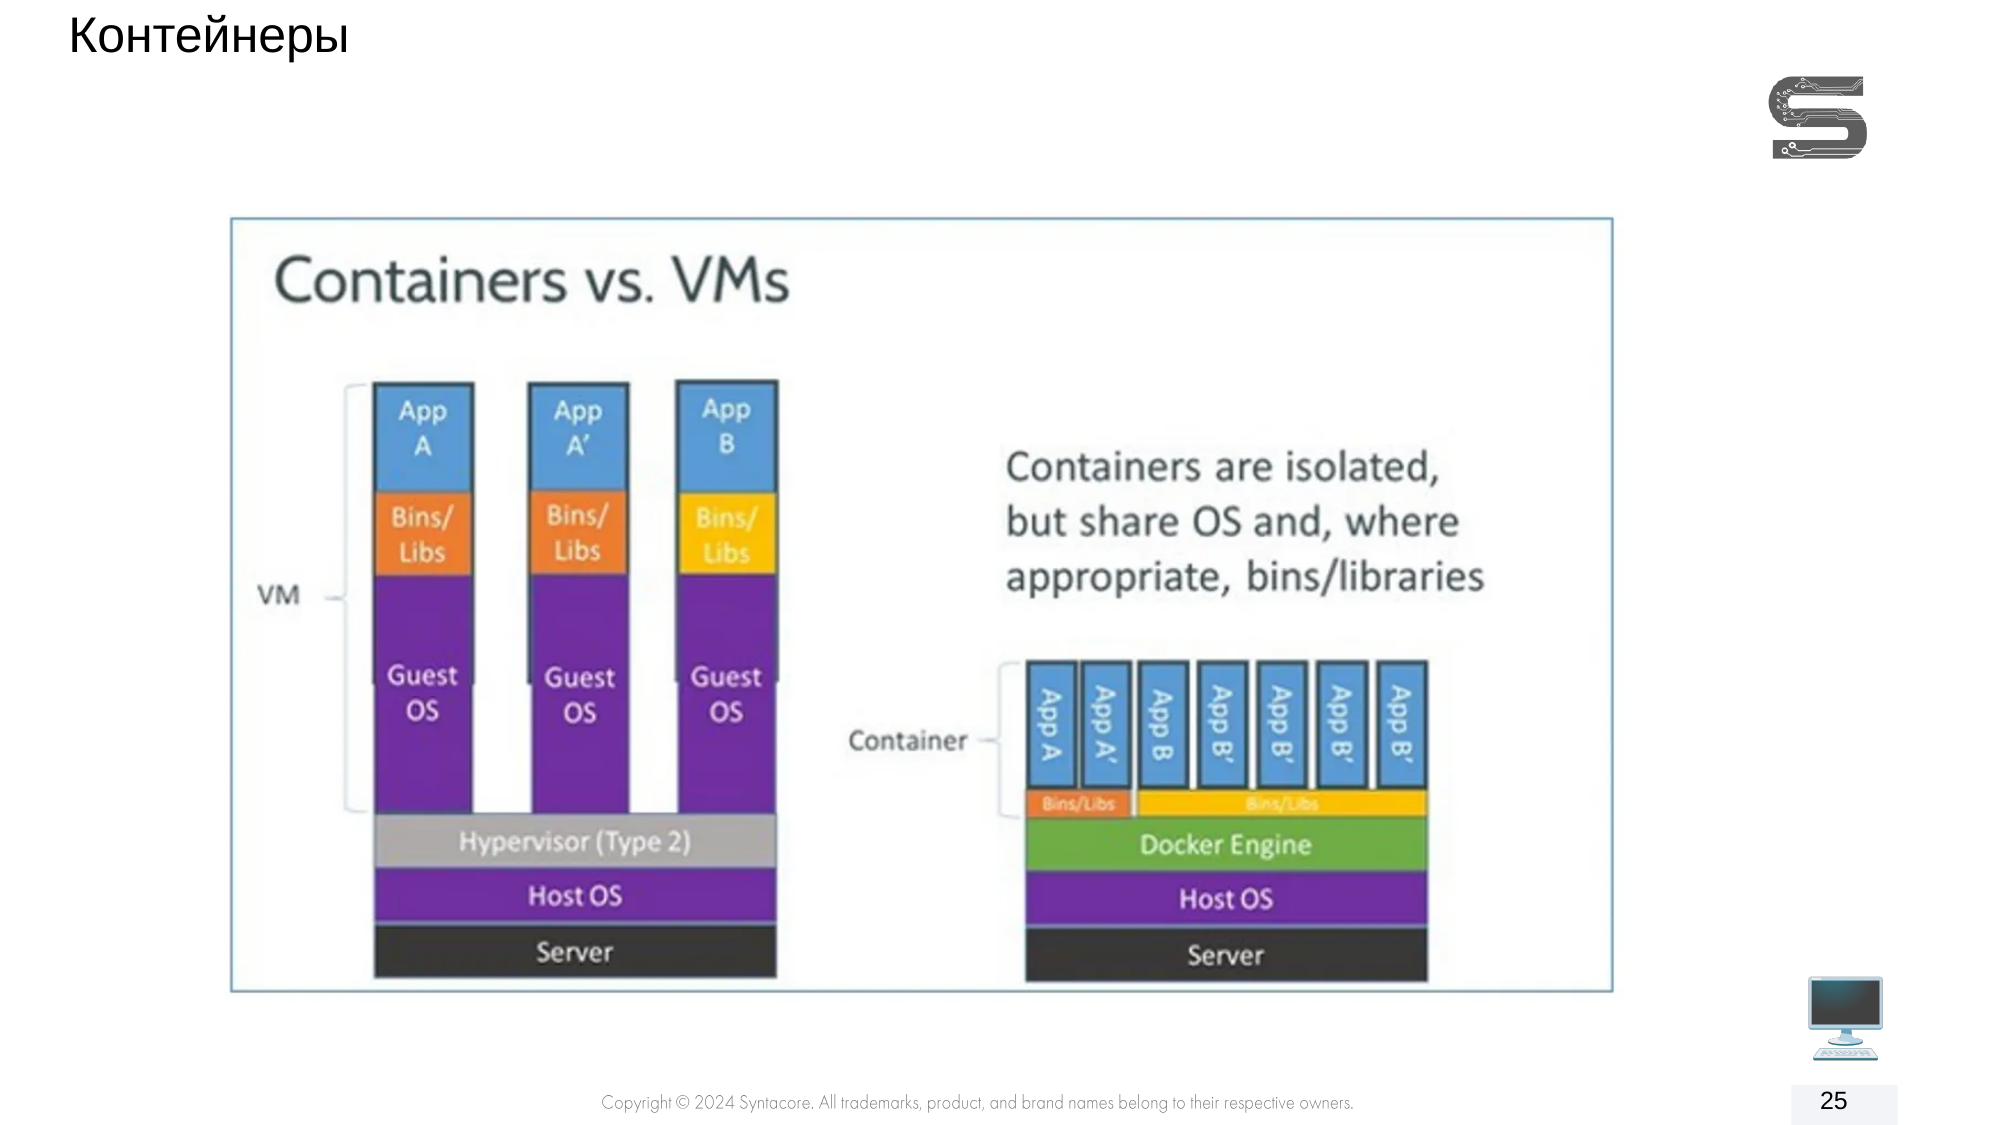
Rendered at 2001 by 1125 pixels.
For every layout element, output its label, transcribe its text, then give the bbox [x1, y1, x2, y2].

text_box Контейнеры [0, 0, 768, 71]
text_box <number> [1805, 1079, 1949, 1123]
picture [212, 206, 1625, 1004]
picture [1768, 76, 1867, 160]
picture [1801, 974, 1890, 1063]
picture [601, 1089, 1361, 1114]
